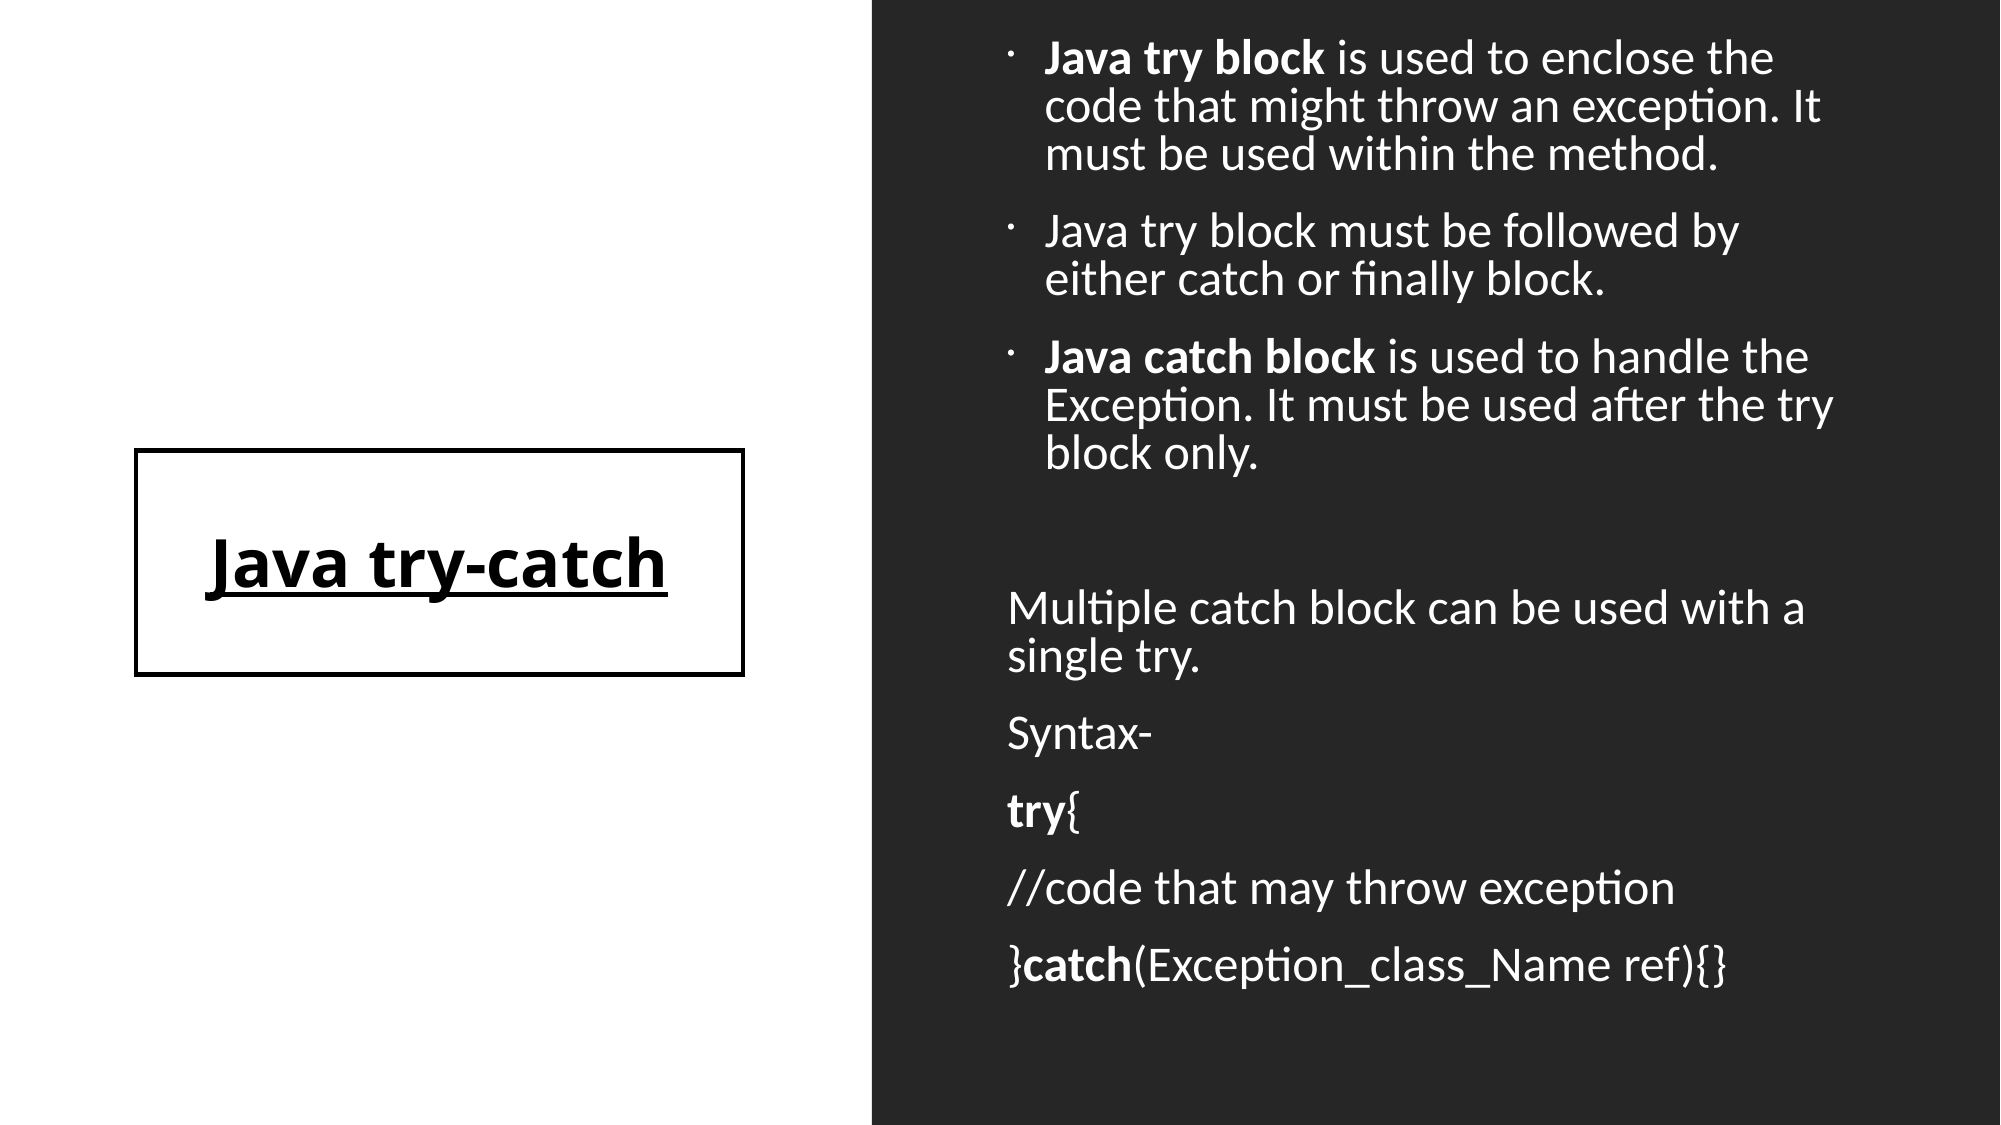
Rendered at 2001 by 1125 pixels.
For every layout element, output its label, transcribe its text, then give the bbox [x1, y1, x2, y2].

text_box [871, 0, 2000, 1125]
title Java try-catch [136, 450, 743, 675]
list Java try block is used to enclose the code that might throw an exception. It must be used within the method. Java try block must be followed by either catch or finally block. Java catch block is used to handle the Exception. It must be used after the try block only. Multiple catch block can be used with a single try. Syntax- try{ //code that may throw exception }catch(Exception_class_Name ref){} [992, 237, 1880, 1100]
